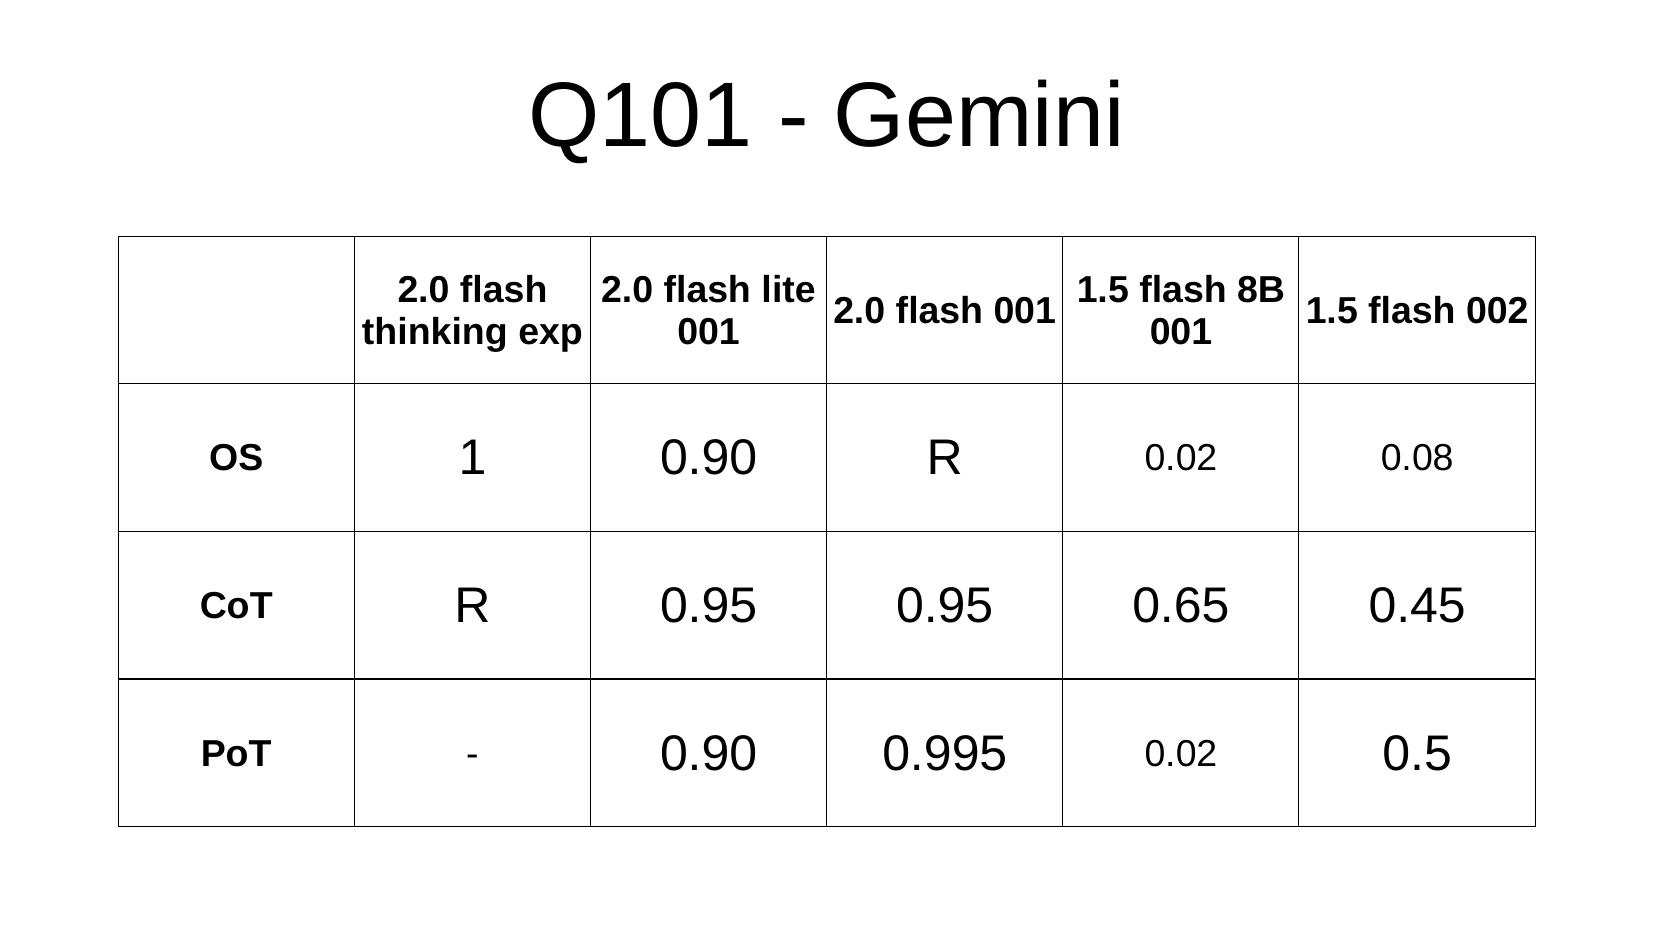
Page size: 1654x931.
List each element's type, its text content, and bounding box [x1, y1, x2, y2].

table_cell 0.02 [1063, 384, 1298, 531]
table_header 2.0 flash thinking exp [355, 237, 590, 383]
table_cell 0.995 [827, 680, 1062, 826]
table_cell 1 [355, 384, 590, 531]
table_cell 0.90 [591, 384, 826, 531]
table_header 2.0 flash 001 [827, 237, 1062, 383]
table_cell - [355, 680, 590, 826]
table_cell OS [119, 384, 354, 531]
table_cell 0.45 [1299, 532, 1535, 678]
table_cell 0.08 [1299, 384, 1535, 531]
table_cell 0.02 [1063, 680, 1298, 826]
table_cell CoT [119, 532, 354, 678]
table_cell PoT [119, 680, 354, 826]
table_header 2.0 flash lite 001 [591, 237, 826, 383]
table_cell 0.65 [1063, 532, 1298, 678]
table_cell 0.95 [827, 532, 1062, 678]
table_cell R [355, 532, 590, 678]
table_cell 0.95 [591, 532, 826, 678]
table_cell 0.5 [1299, 680, 1535, 826]
table_header 1.5 flash 8B 001 [1063, 237, 1298, 383]
title Q101 - Gemini [82, 37, 1571, 193]
table_header [119, 237, 354, 383]
table_cell R [827, 384, 1062, 531]
table_cell 0.90 [591, 680, 826, 826]
table_header 1.5 flash 002 [1299, 237, 1535, 383]
